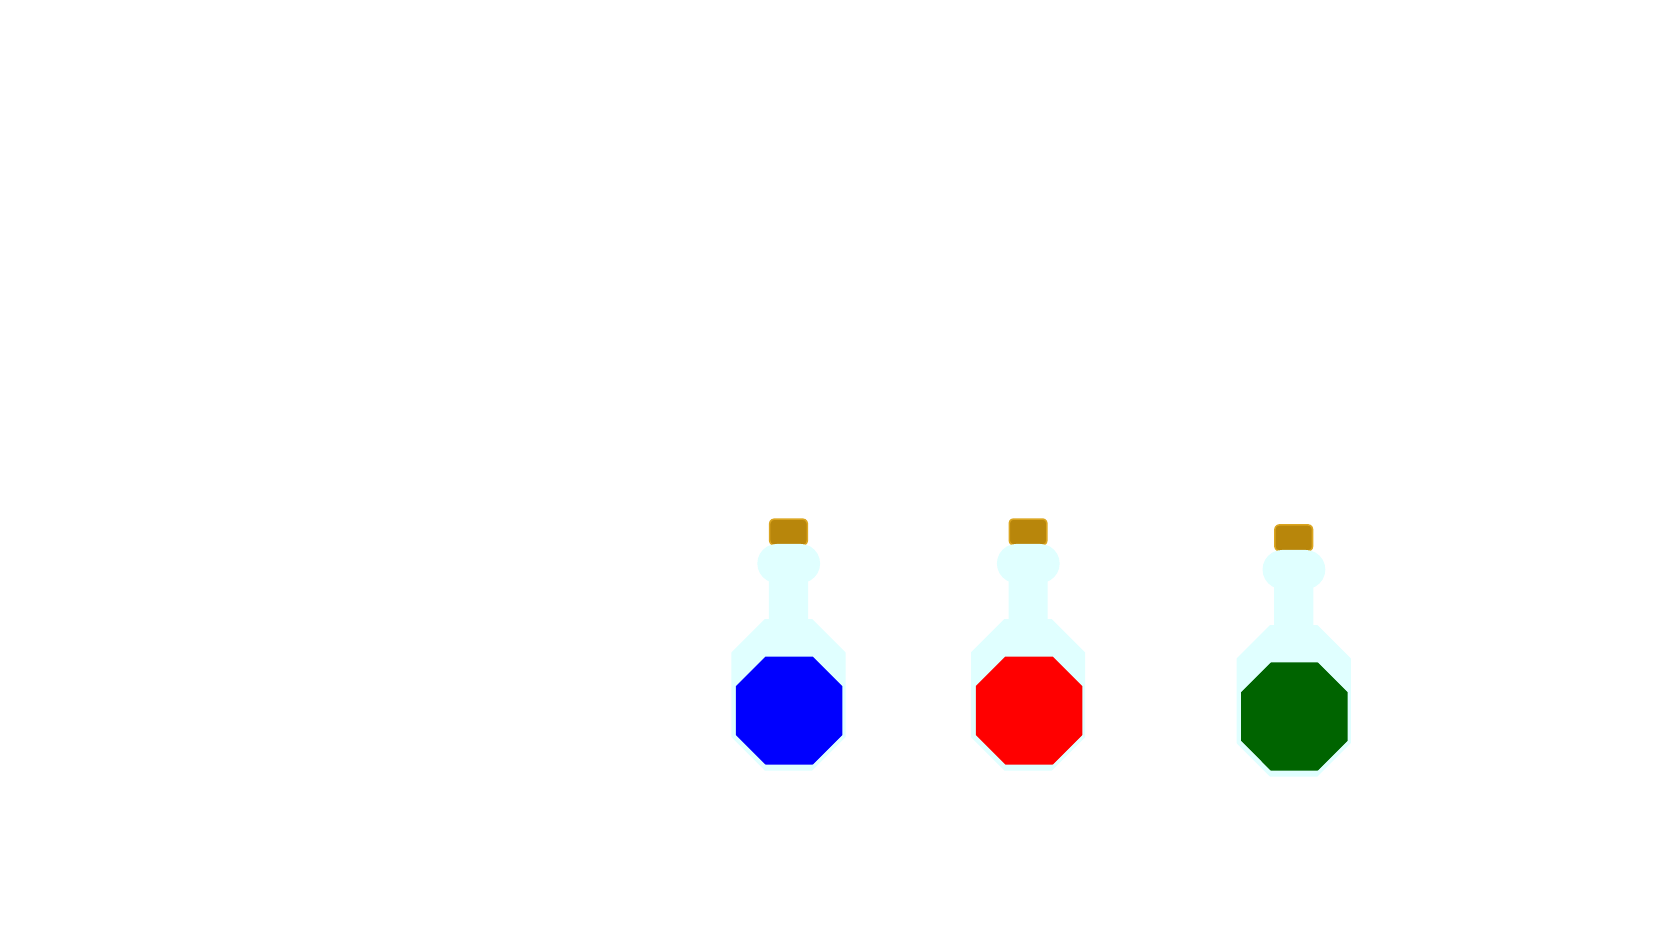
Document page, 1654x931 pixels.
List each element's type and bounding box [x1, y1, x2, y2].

text_box [971, 519, 1085, 770]
text_box [1237, 524, 1351, 776]
text_box [732, 519, 845, 770]
